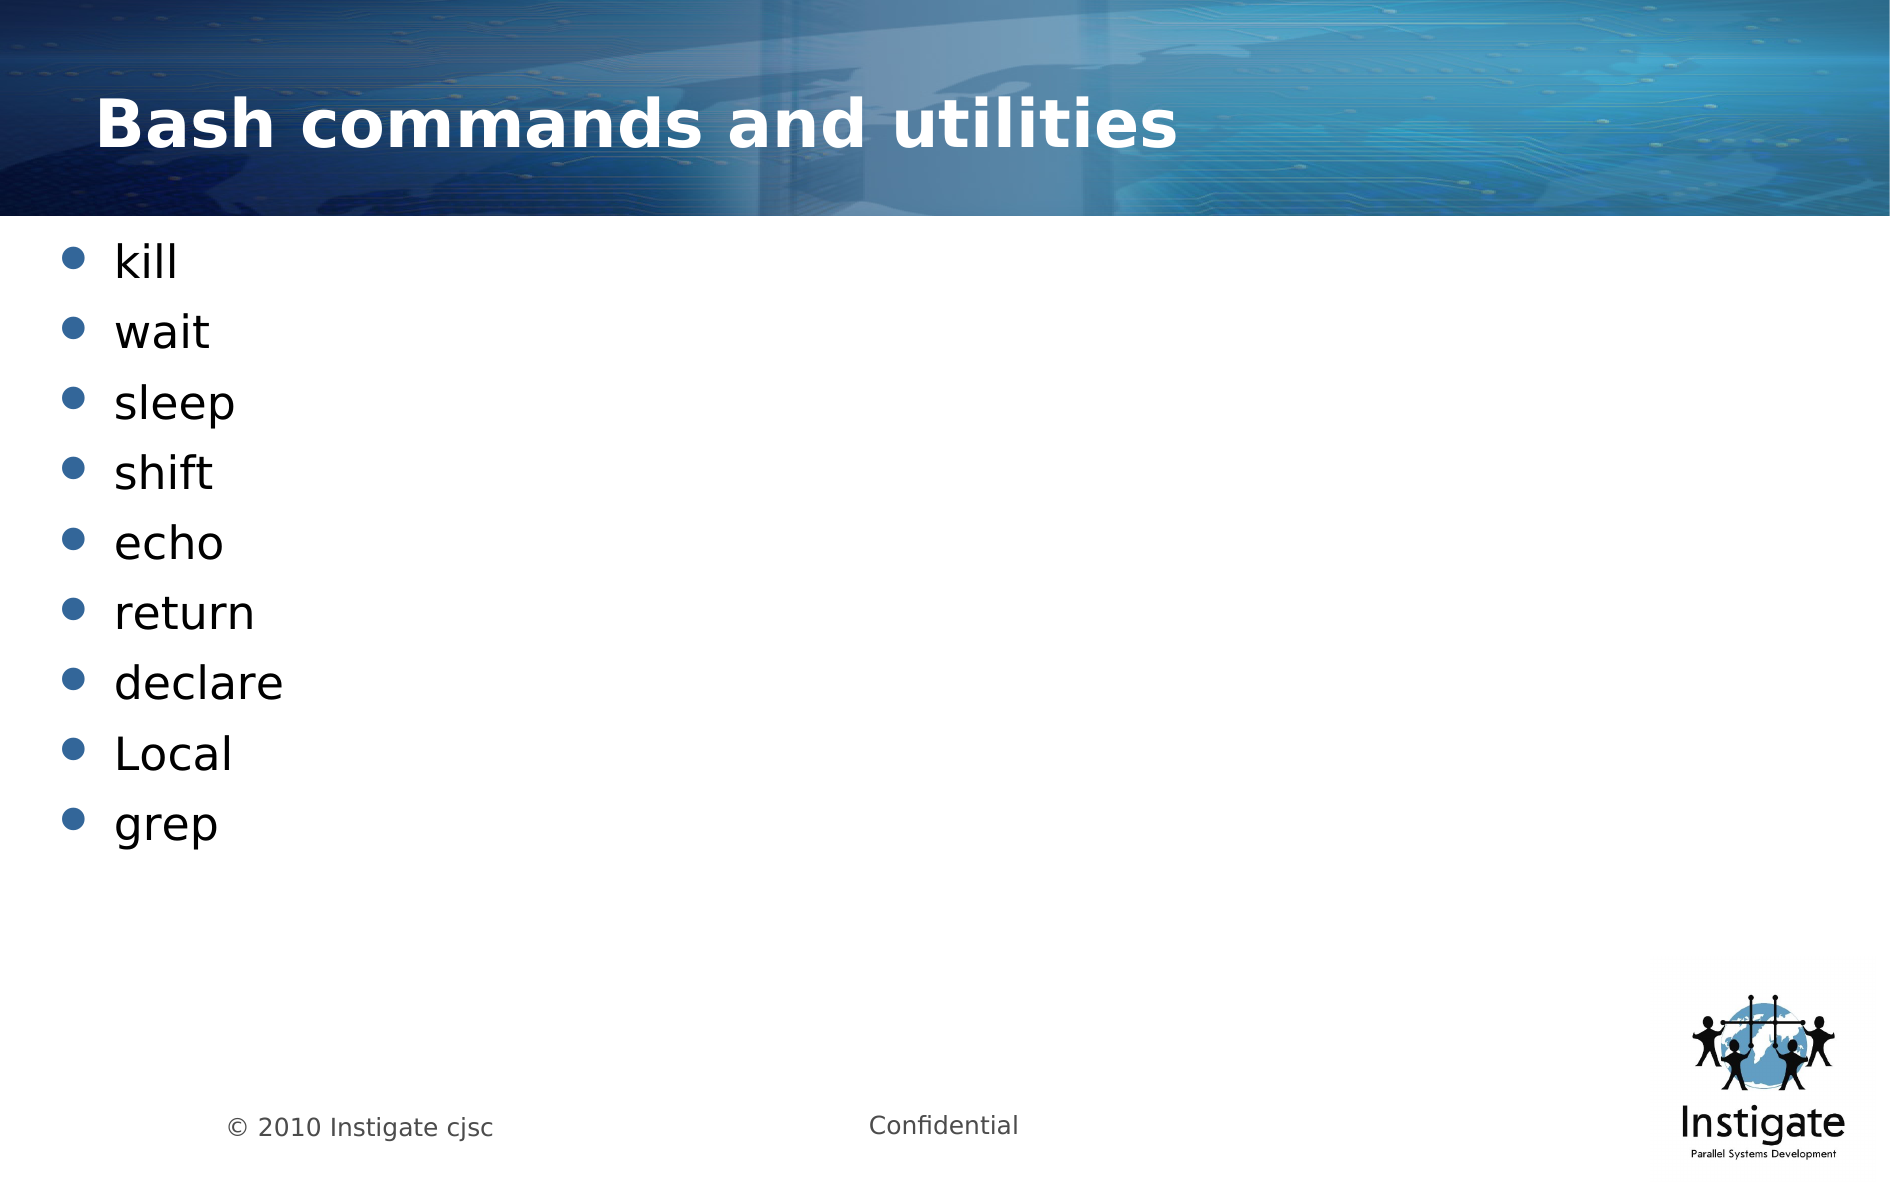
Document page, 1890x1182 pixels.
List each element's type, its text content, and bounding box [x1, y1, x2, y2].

picture [1650, 956, 1876, 1182]
title Bash commands and utilities [94, 54, 1793, 210]
list kill wait sleep shift echo return declare Local grep [59, 236, 1831, 1001]
picture [0, 0, 1890, 216]
